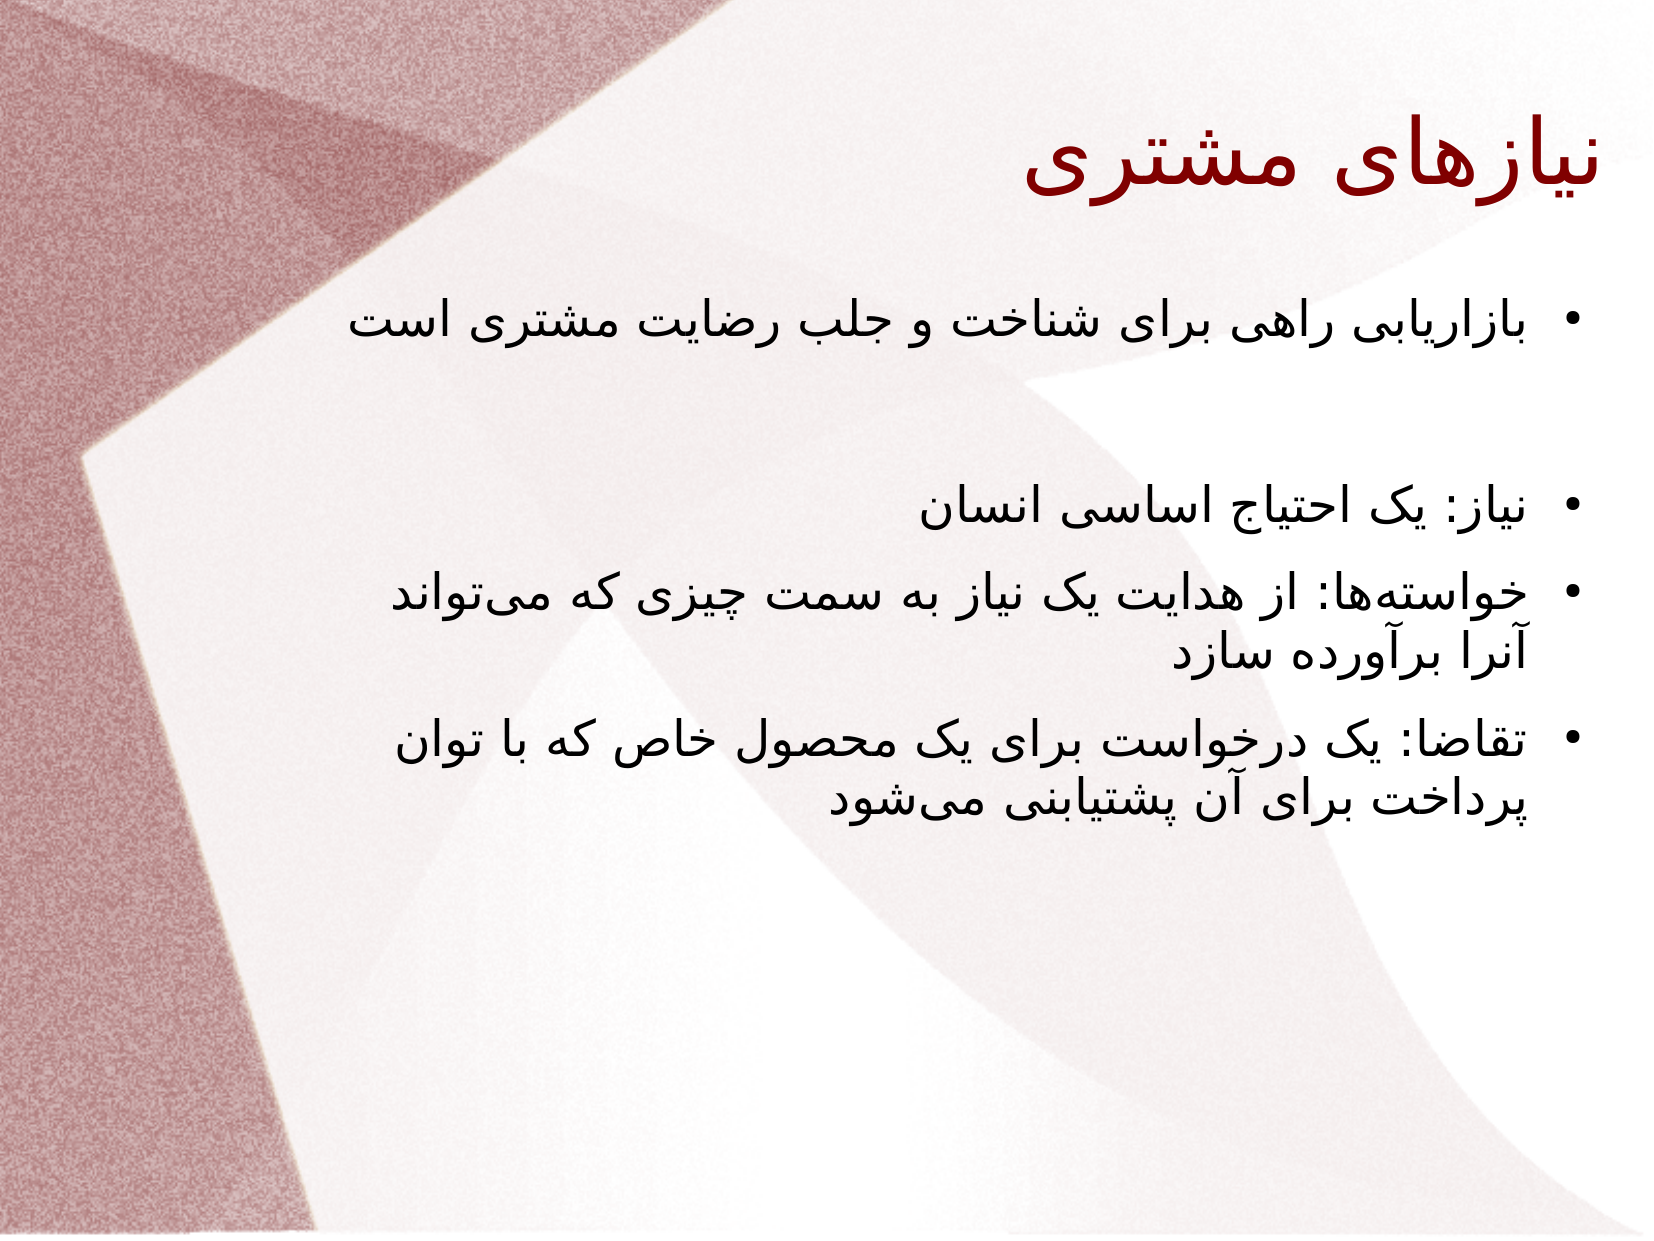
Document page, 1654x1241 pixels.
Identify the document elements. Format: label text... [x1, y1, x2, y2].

title نیازهای مشتری [596, 49, 1606, 257]
picture [0, 0, 1654, 1241]
list بازاریابی راهی برای شناخت و جلب رضایت مشتری است نیاز: یک احتیاج اساسی انسان خواسته‌ها: از هدایت یک نیاز به سمت چیزی که می‌تواند آنرا برآورده سازد تقاضا: یک درخواست برای یک محصول خاص که با توان پرداخت برای آن پشتیابنی می‌شود [324, 290, 1600, 1010]
